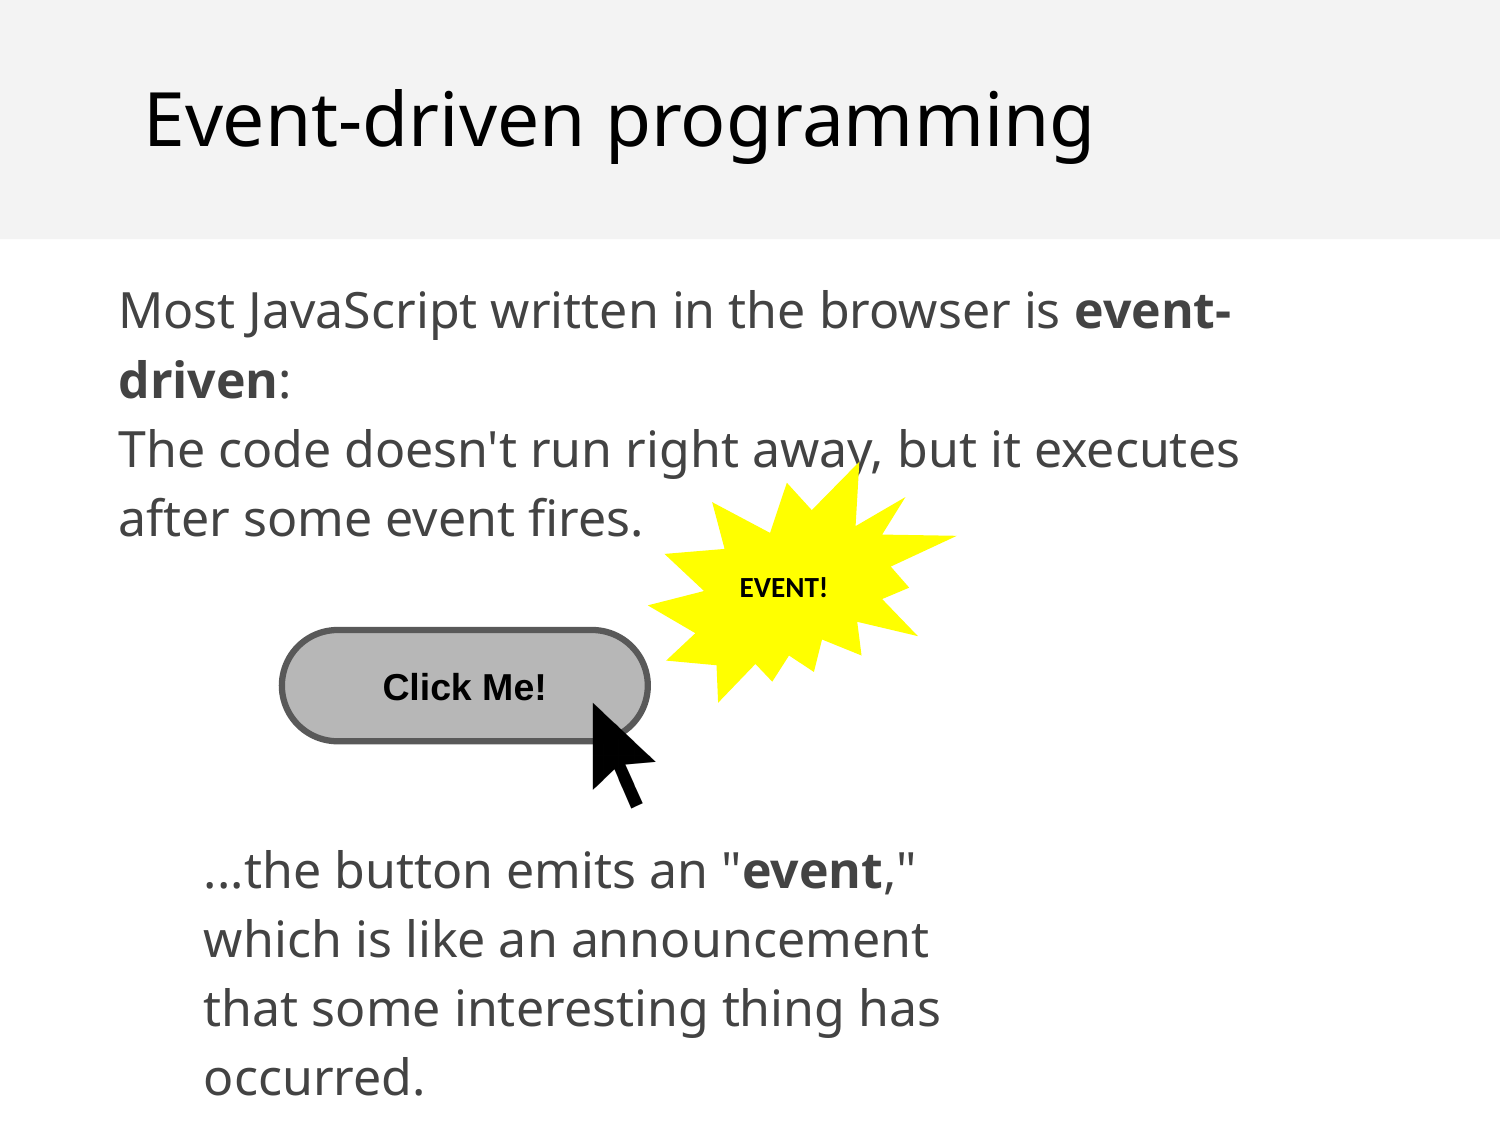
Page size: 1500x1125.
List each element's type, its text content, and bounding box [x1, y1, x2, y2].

text_box Click Me! [281, 630, 648, 742]
list Most JavaScript written in the browser is event-driven: The code doesn't run right away, but it executes after some event fires. [103, 255, 1347, 497]
text_box EVENT! [647, 461, 957, 703]
list ...the button emits an "event," which is like an announcement that some interesting thing has occurred. [188, 814, 988, 1026]
picture [556, 692, 682, 814]
title Event-driven programming [128, 56, 1372, 183]
